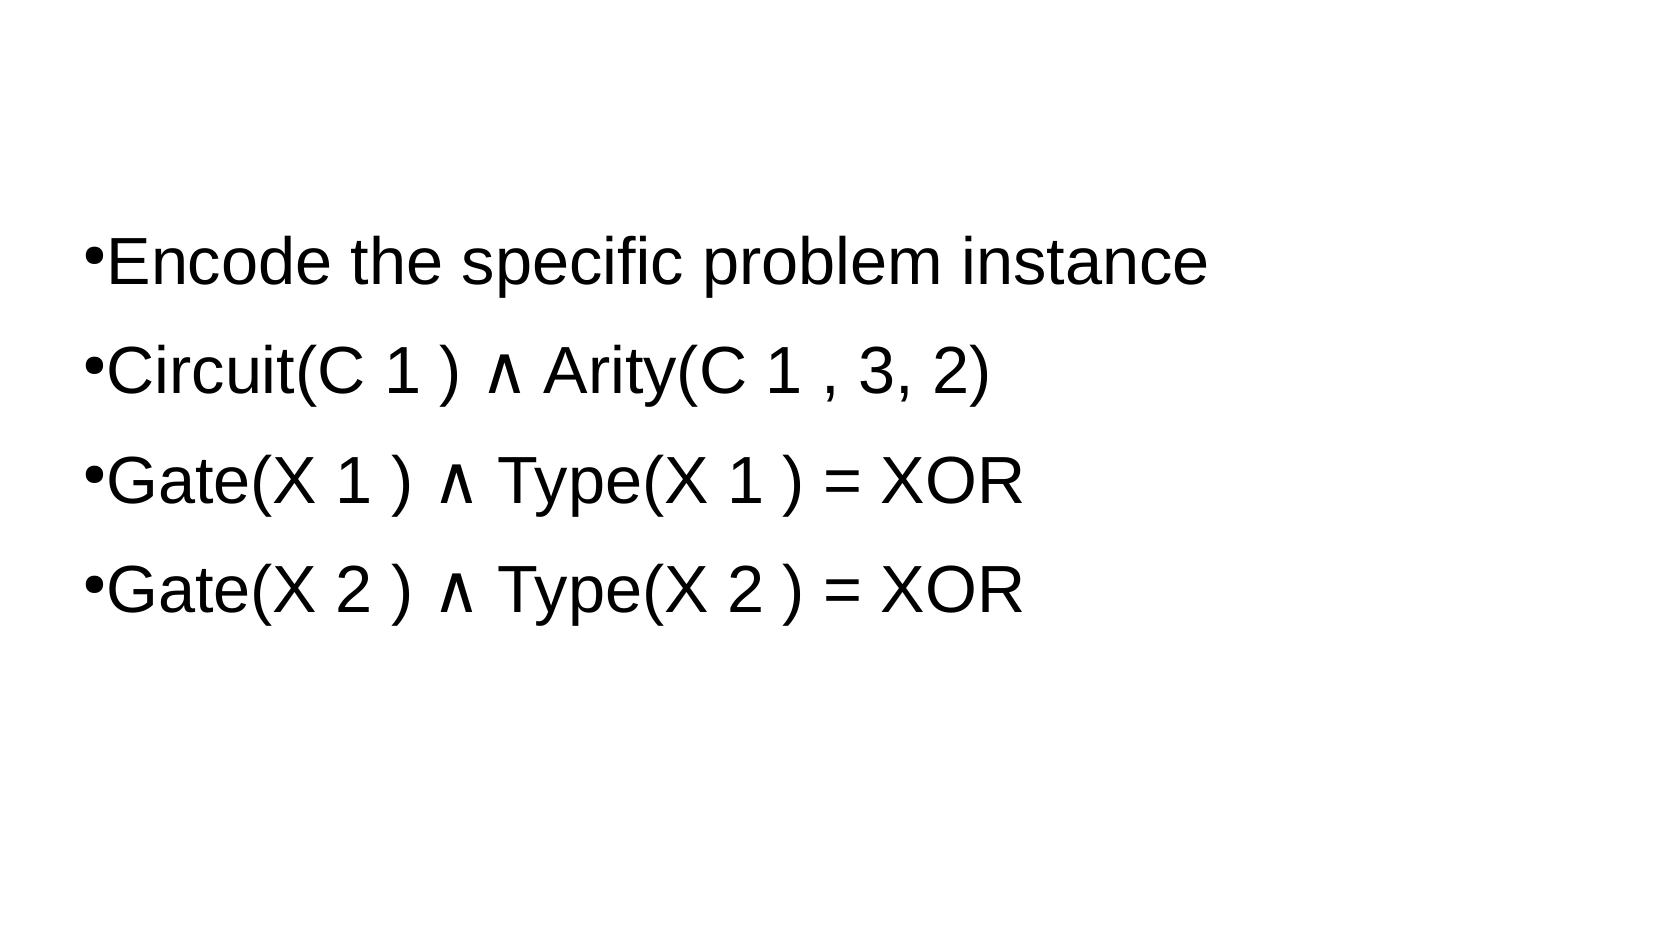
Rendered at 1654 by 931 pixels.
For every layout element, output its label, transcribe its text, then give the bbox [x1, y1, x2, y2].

list Encode the speciﬁc problem instance Circuit(C 1 ) ∧ Arity(C 1 , 3, 2) Gate(X 1 ) ∧ Type(X 1 ) = XOR Gate(X 2 ) ∧ Type(X 2 ) = XOR [82, 217, 1571, 758]
